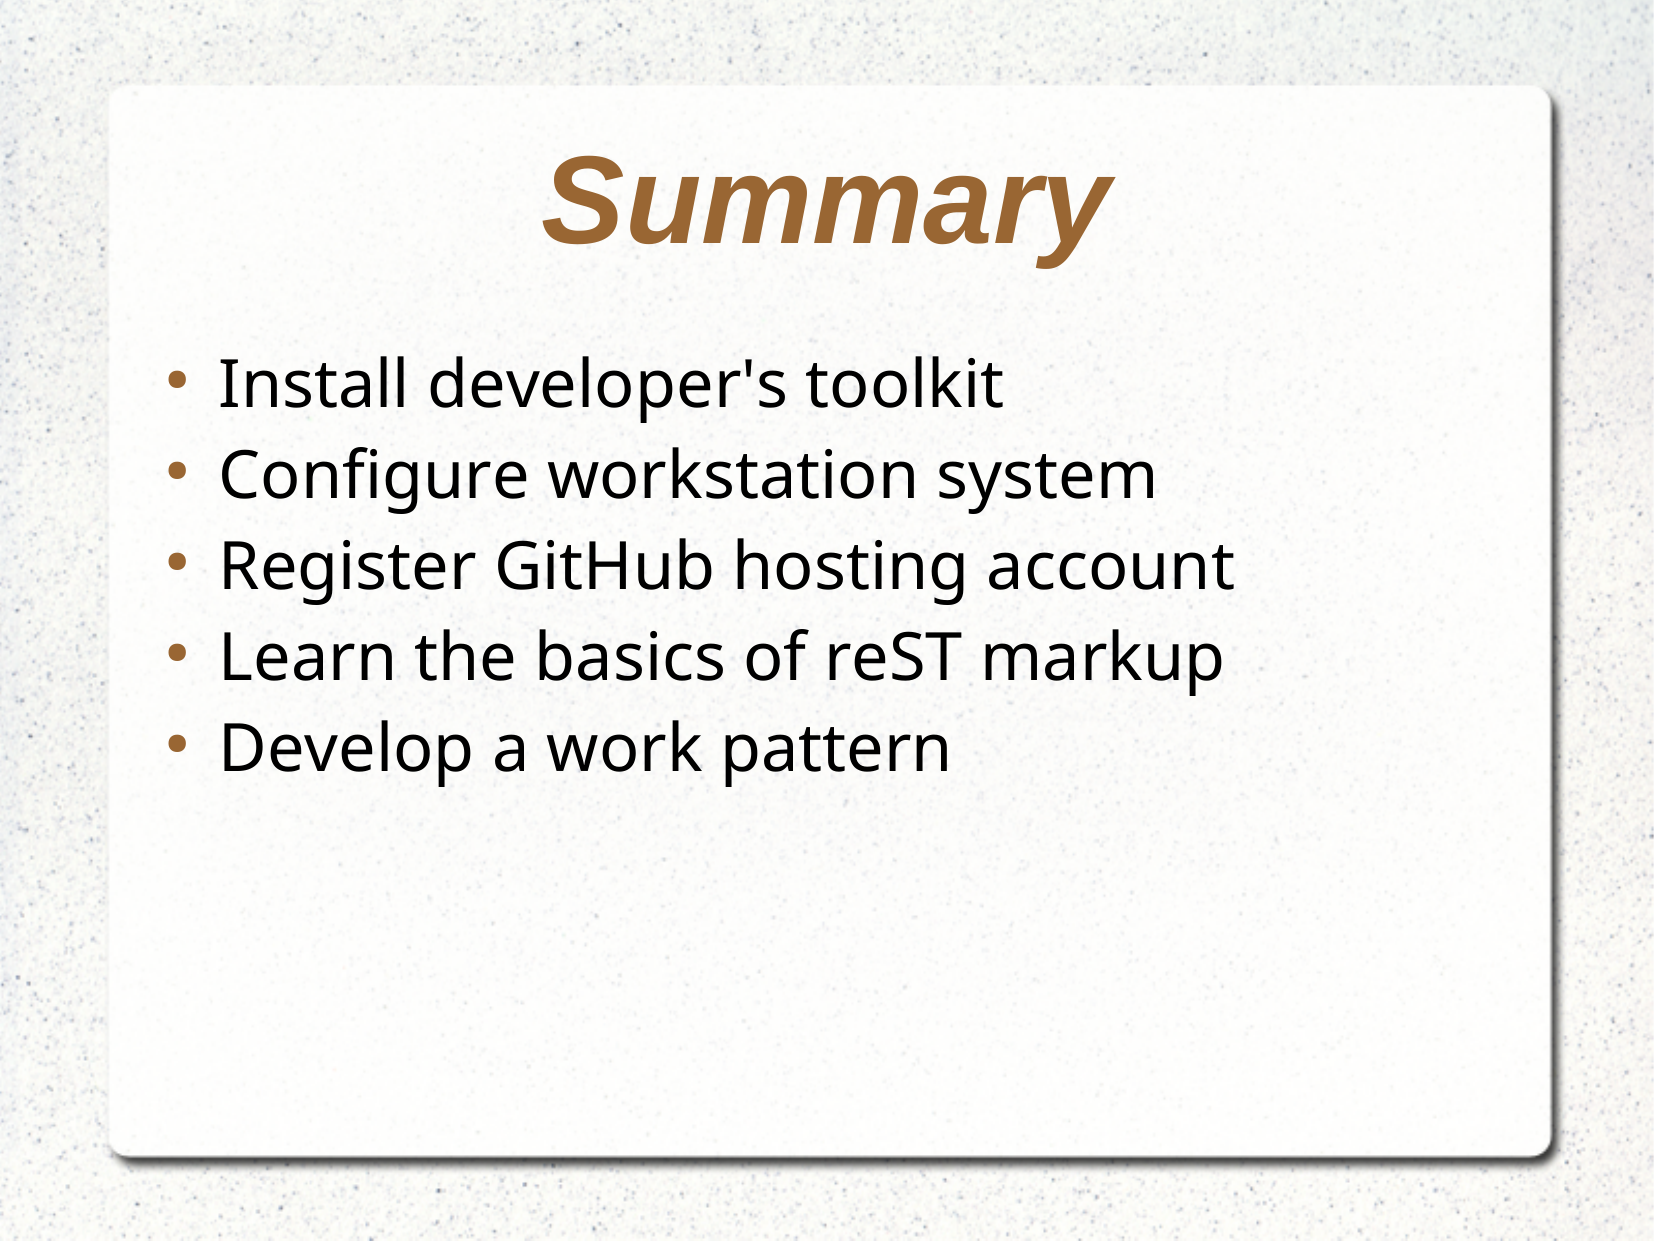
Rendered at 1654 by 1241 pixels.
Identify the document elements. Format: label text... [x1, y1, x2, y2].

list Install developer's toolkit Configure workstation system Register GitHub hosting account Learn the basics of reST markup Develop a work pattern [147, 336, 1506, 1156]
title Summary [118, 96, 1536, 304]
picture [0, 0, 1654, 1241]
